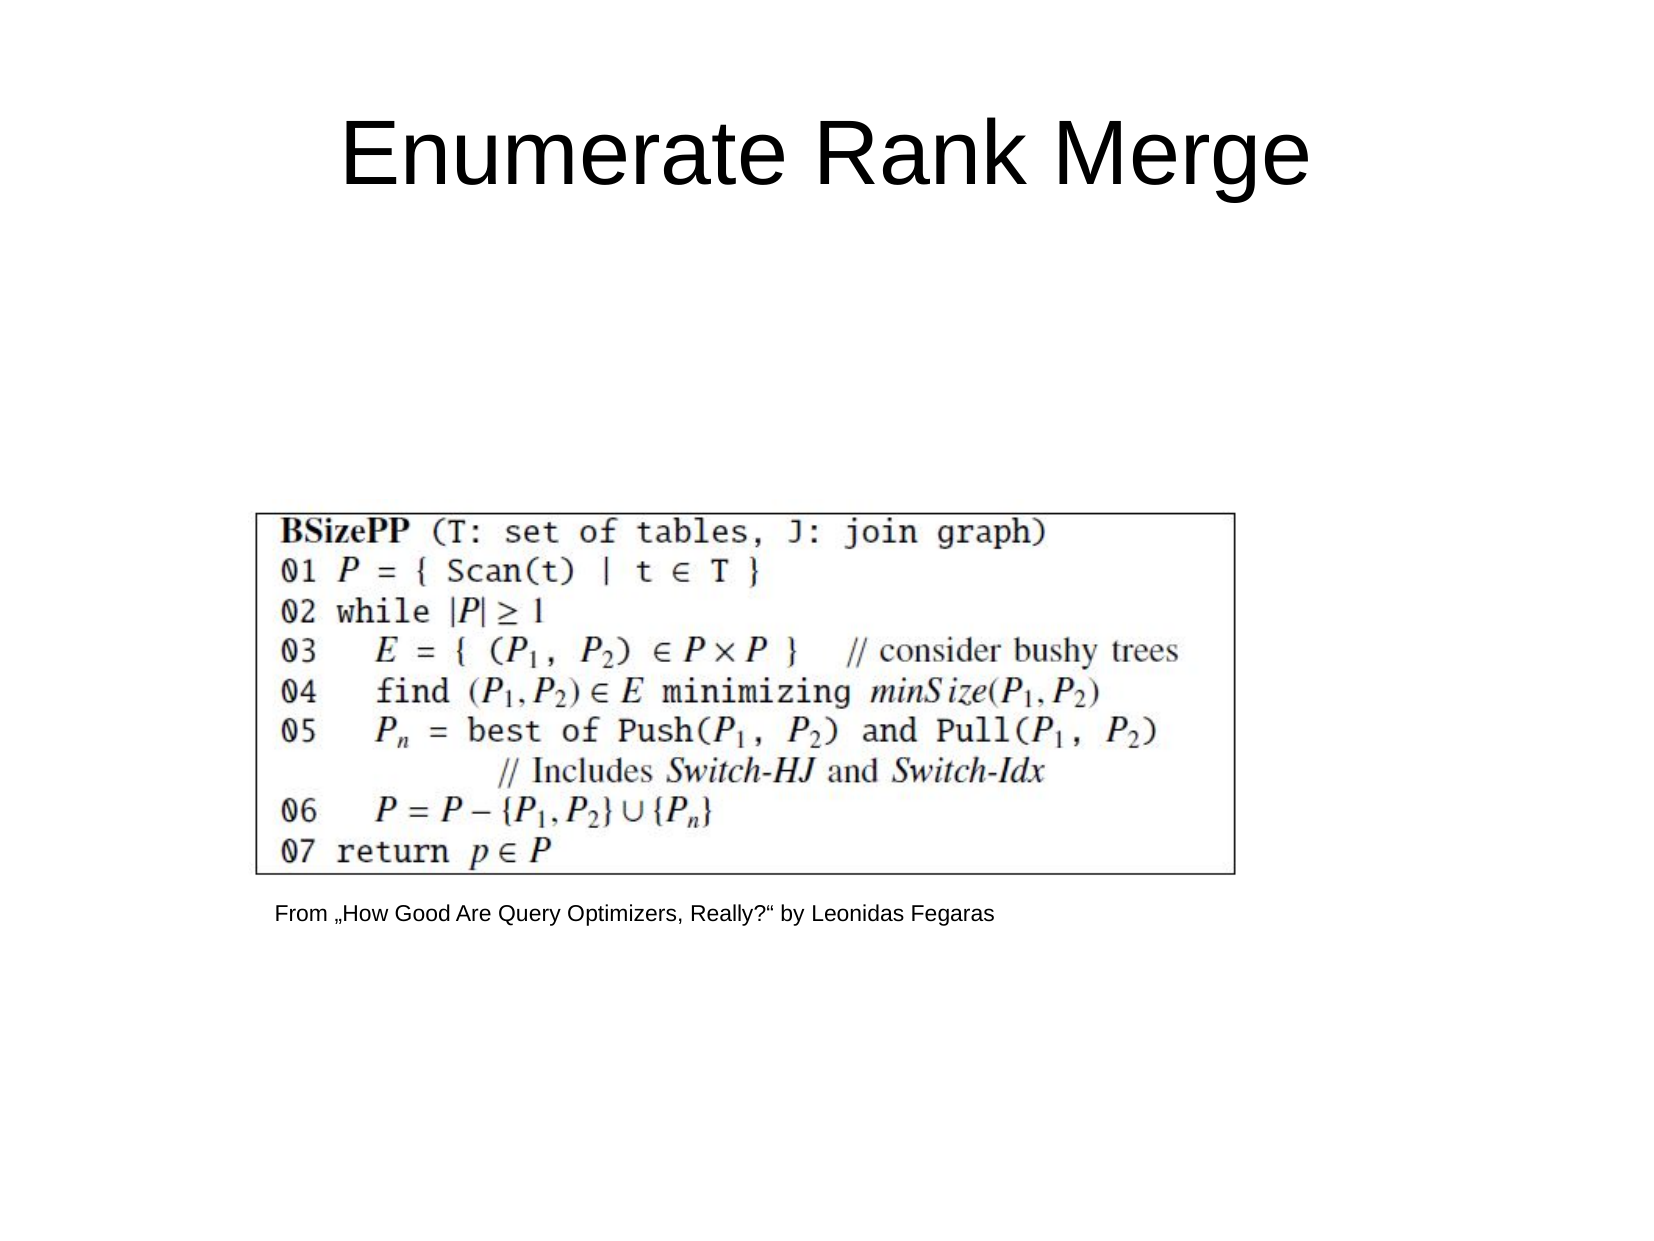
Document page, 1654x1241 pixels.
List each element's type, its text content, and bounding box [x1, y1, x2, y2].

picture [248, 499, 1242, 886]
text_box From „How Good Are Query Optimizers, Really?“ by Leonidas Fegaras [259, 893, 1371, 993]
title Enumerate Rank Merge [82, 49, 1571, 257]
